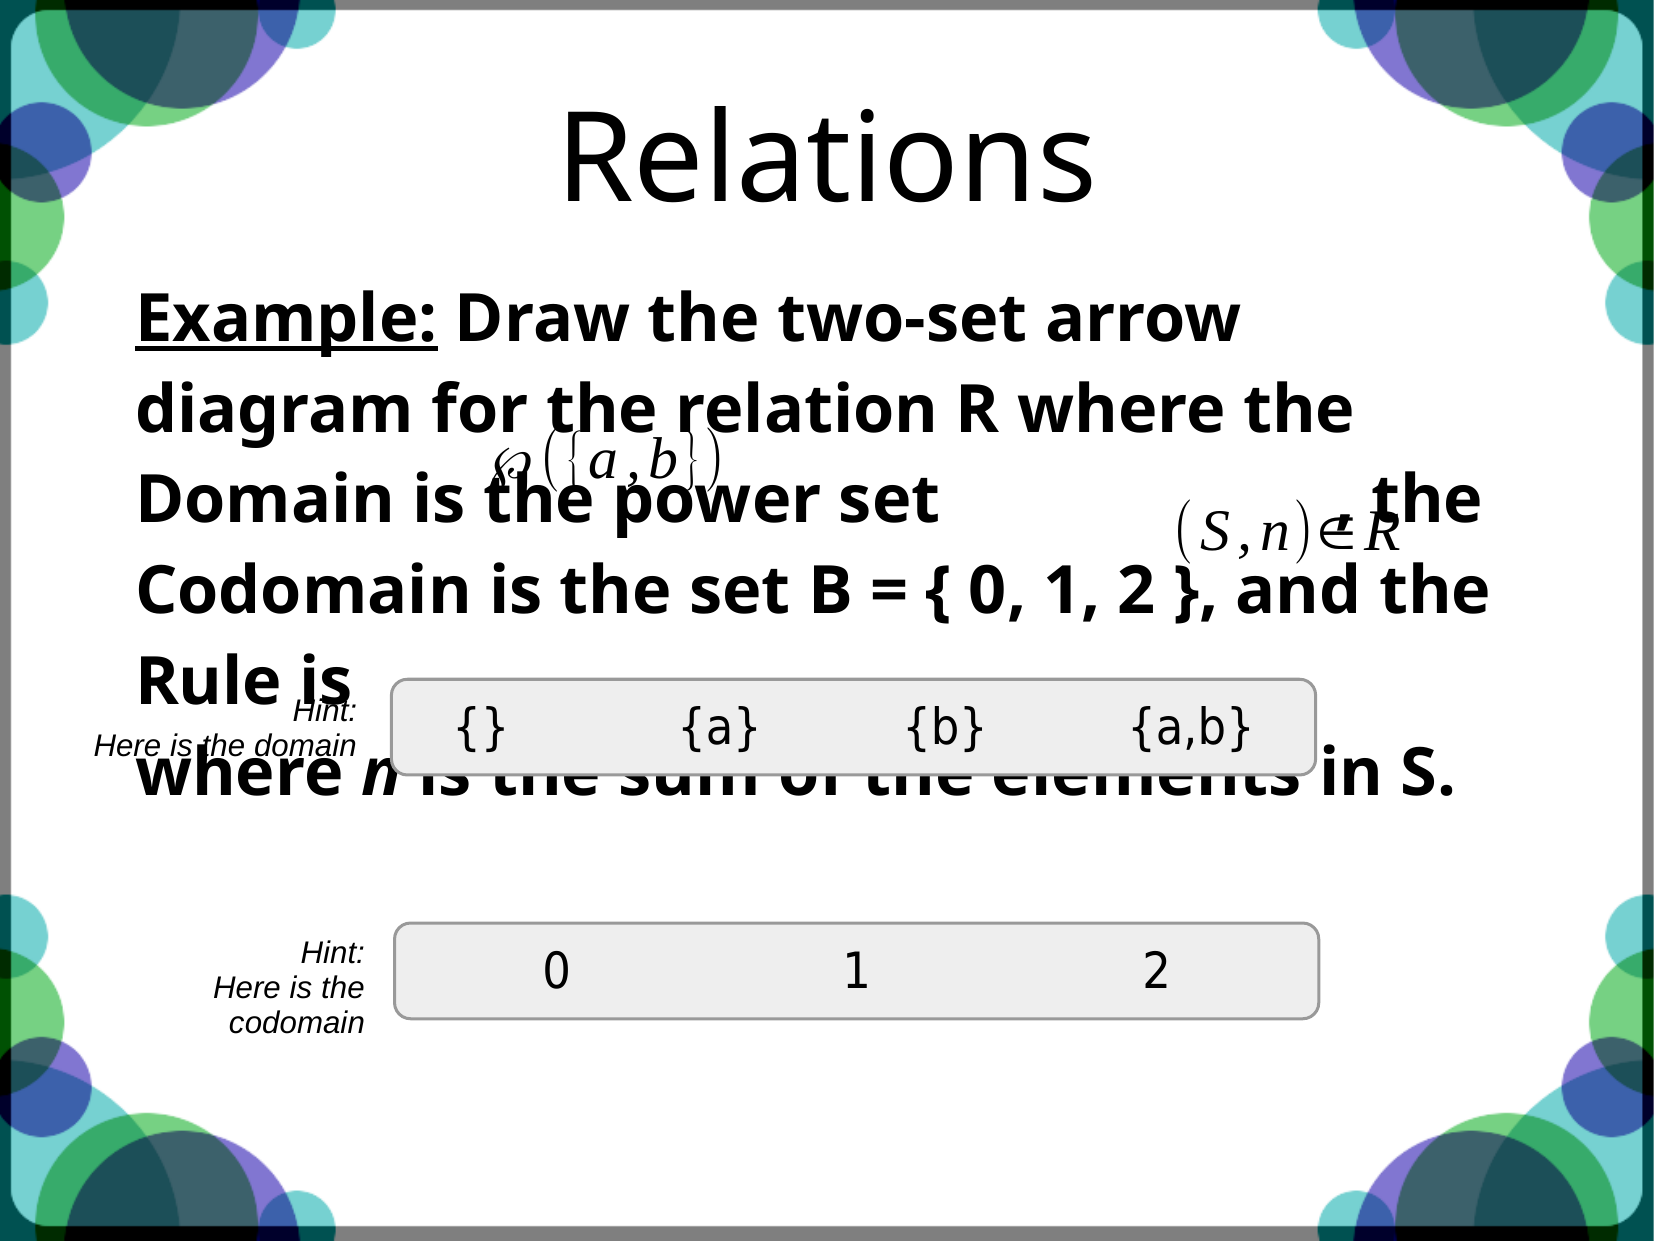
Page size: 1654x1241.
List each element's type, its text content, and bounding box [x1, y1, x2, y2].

picture [0, 0, 1654, 1241]
text_box {} {a} {b} {a,b} [391, 679, 1316, 775]
text_box Hint: Here is the domain [68, 685, 372, 771]
text_box Example: Draw the two-set arrow diagram for the relation R where the Domain is the power set , the Codomain is the set B = { 0, 1, 2 }, and the Rule is where n is the sum of the elements in S. [135, 270, 1531, 943]
text_box 0 1 2 [394, 923, 1319, 1019]
chart [473, 423, 738, 497]
title Relations [82, 49, 1571, 257]
chart [1159, 495, 1417, 567]
text_box Hint: Here is the codomain [76, 928, 380, 1048]
